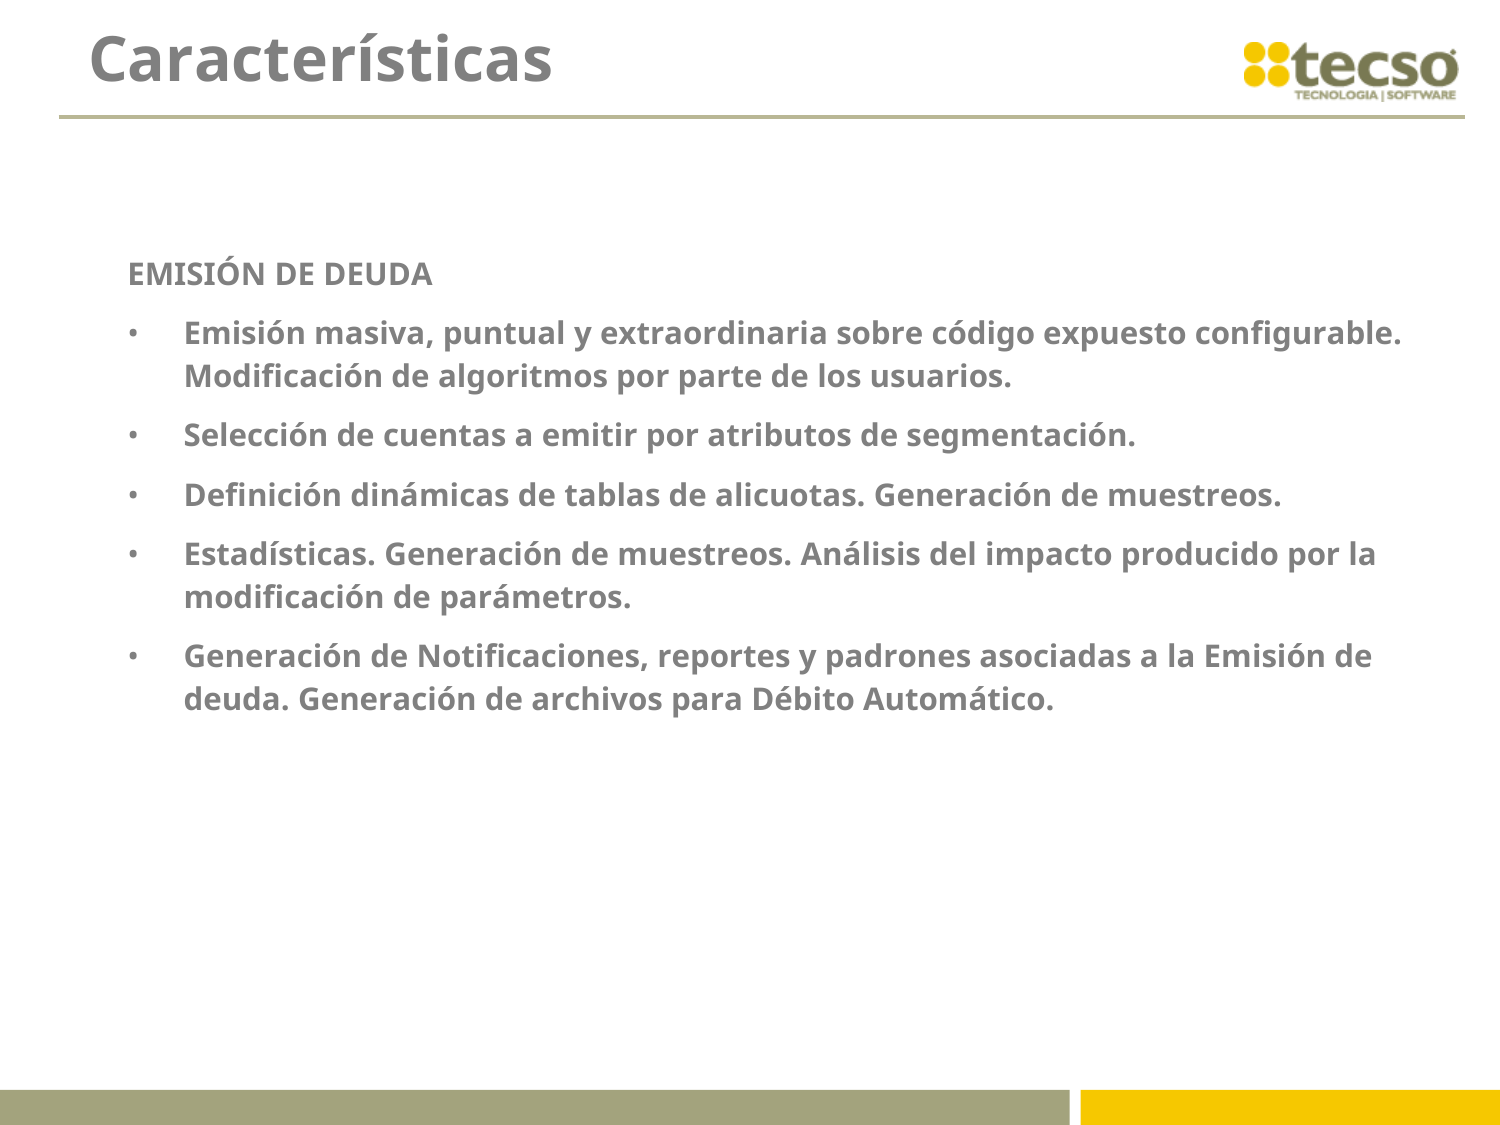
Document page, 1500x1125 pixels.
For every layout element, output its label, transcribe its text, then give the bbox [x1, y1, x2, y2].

list EMISIÓN DE DEUDA Emisión masiva, puntual y extraordinaria sobre código expuesto configurable. Modificación de algoritmos por parte de los usuarios. Selección de cuentas a emitir por atributos de segmentación. Definición dinámicas de tablas de alicuotas. Generación de muestreos. Estadísticas. Generación de muestreos. Análisis del impacto producido por la modificación de parámetros. Generación de Notificaciones, reportes y padrones asociadas a la Emisión de deuda. Generación de archivos para Débito Automático. [112, 184, 1426, 1013]
title Características [73, 6, 1238, 211]
picture [1244, 42, 1459, 102]
